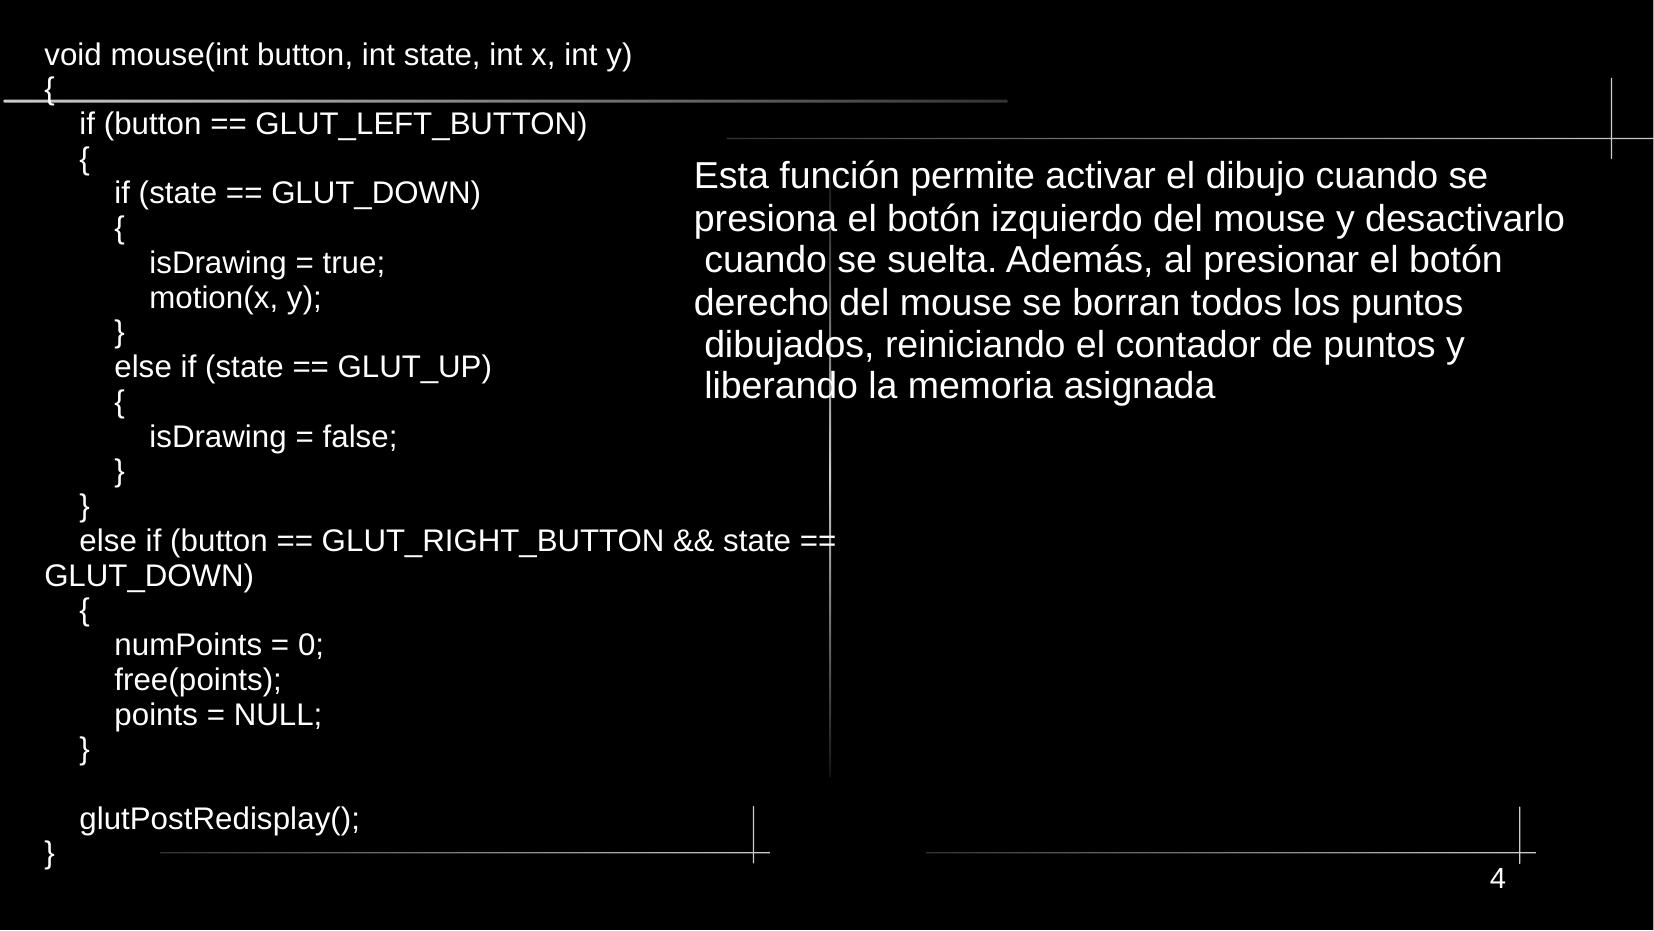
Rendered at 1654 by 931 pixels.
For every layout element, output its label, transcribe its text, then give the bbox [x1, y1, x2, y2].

text_box void mouse(int button, int state, int x, int y) { if (button == GLUT_LEFT_BUTTON) { if (state == GLUT_DOWN) { isDrawing = true; motion(x, y); } else if (state == GLUT_UP) { isDrawing = false; } } else if (button == GLUT_RIGHT_BUTTON && state == GLUT_DOWN) { numPoints = 0; free(points); points = NULL; } glutPostRedisplay(); } [29, 29, 857, 922]
text_box Esta función permite activar el dibujo cuando se presiona el botón izquierdo del mouse y desactivarlo cuando se suelta. Además, al presionar el botón derecho del mouse se borran todos los puntos dibujados, reiniciando el contador de puntos y liberando la memoria asignada [679, 147, 1595, 415]
